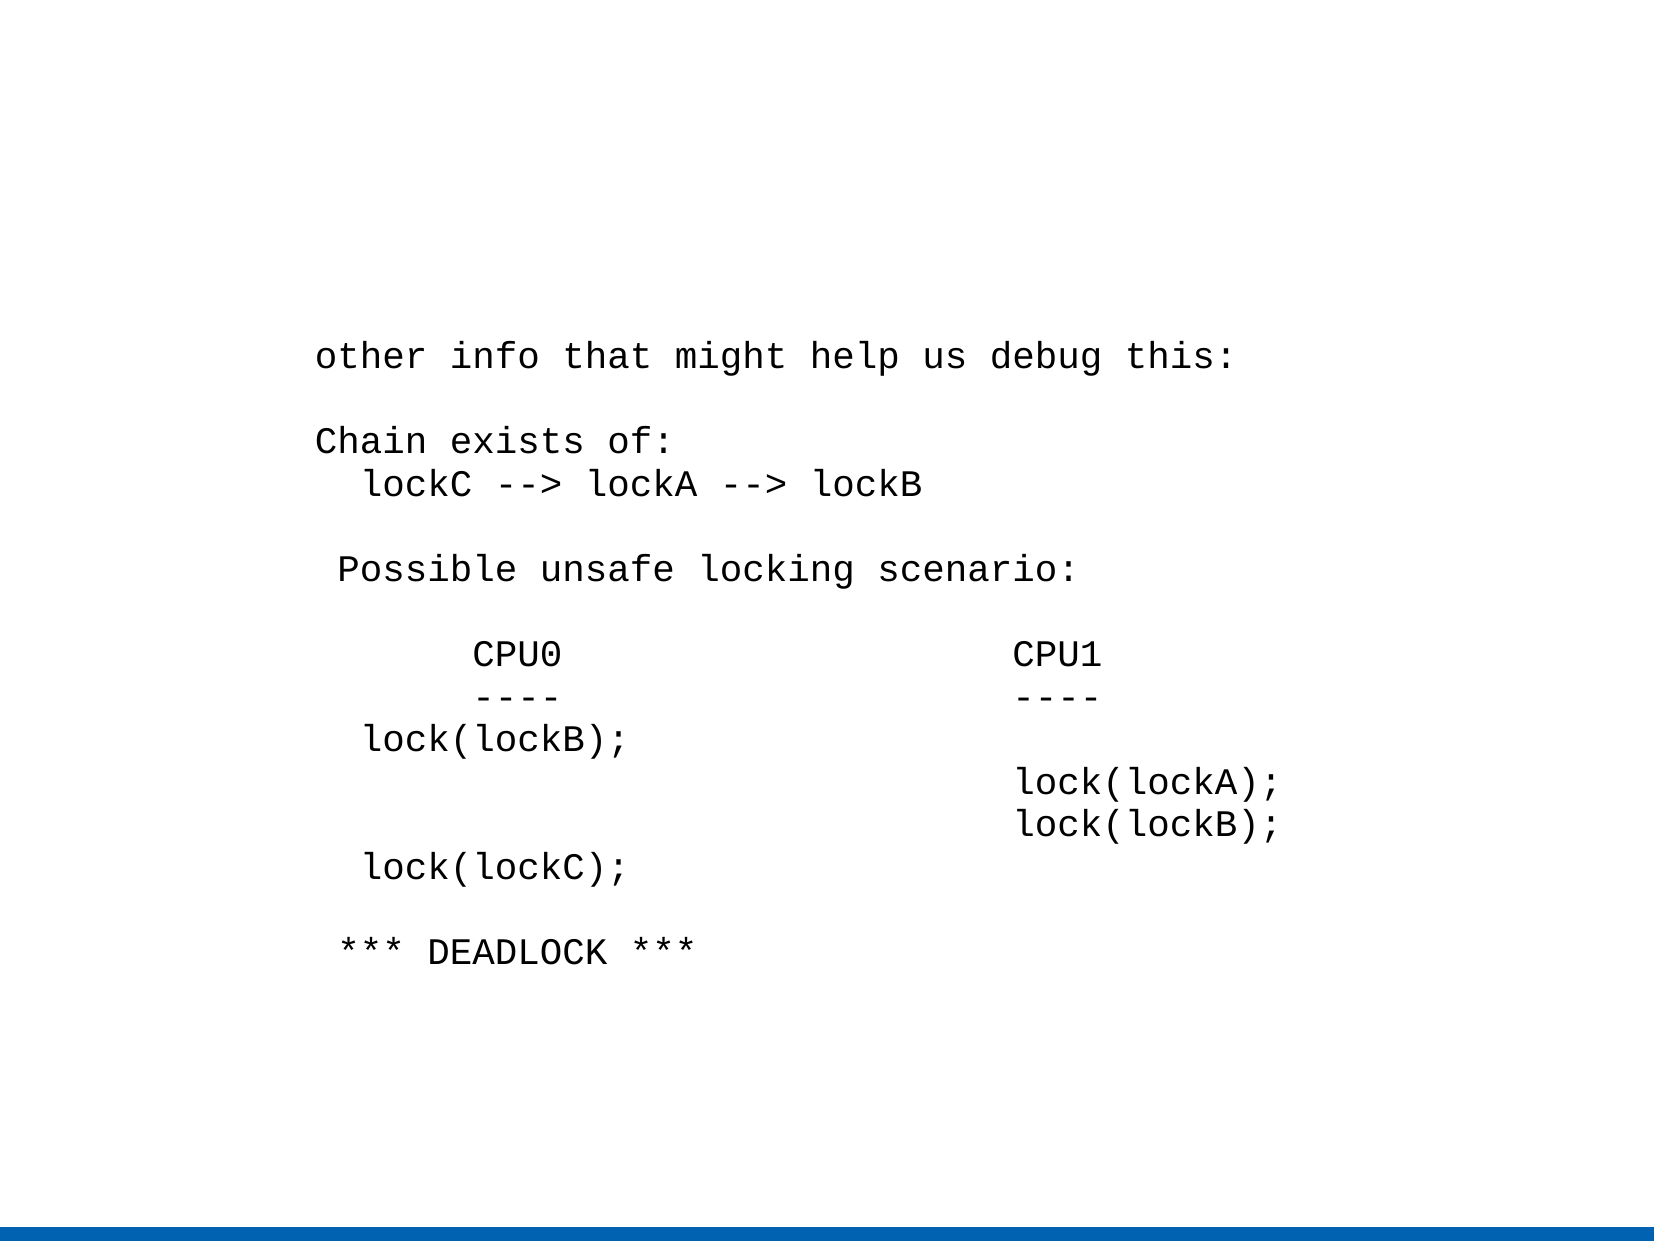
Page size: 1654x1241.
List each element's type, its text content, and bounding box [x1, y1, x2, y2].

text_box other info that might help us debug this: Chain exists of: lockC --> lockA --> lockB Possible unsafe locking scenario: CPU0 CPU1 ---- ---- lock(lockB); lock(lockA); lock(lockB); lock(lockC); *** DEADLOCK *** [300, 330, 1463, 983]
